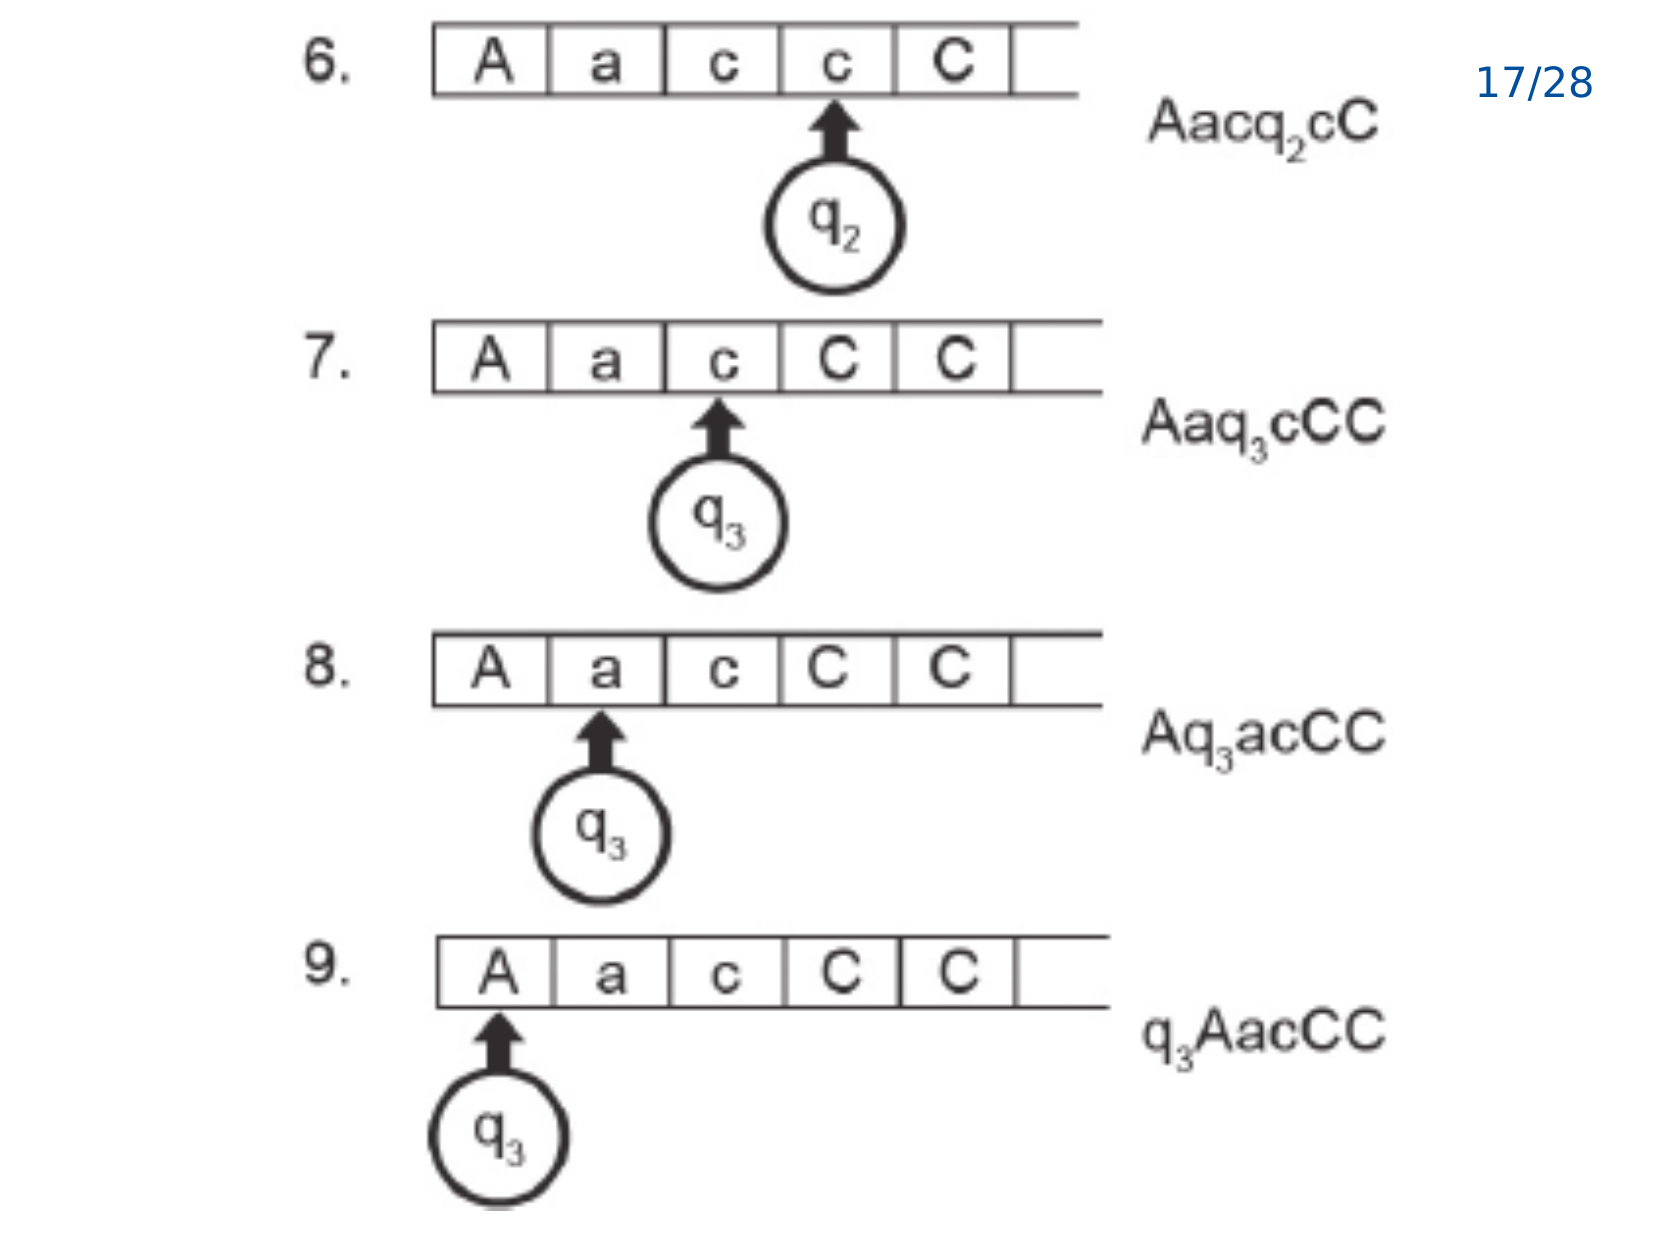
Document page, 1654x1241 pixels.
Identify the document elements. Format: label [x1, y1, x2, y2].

picture [292, 11, 1418, 1211]
